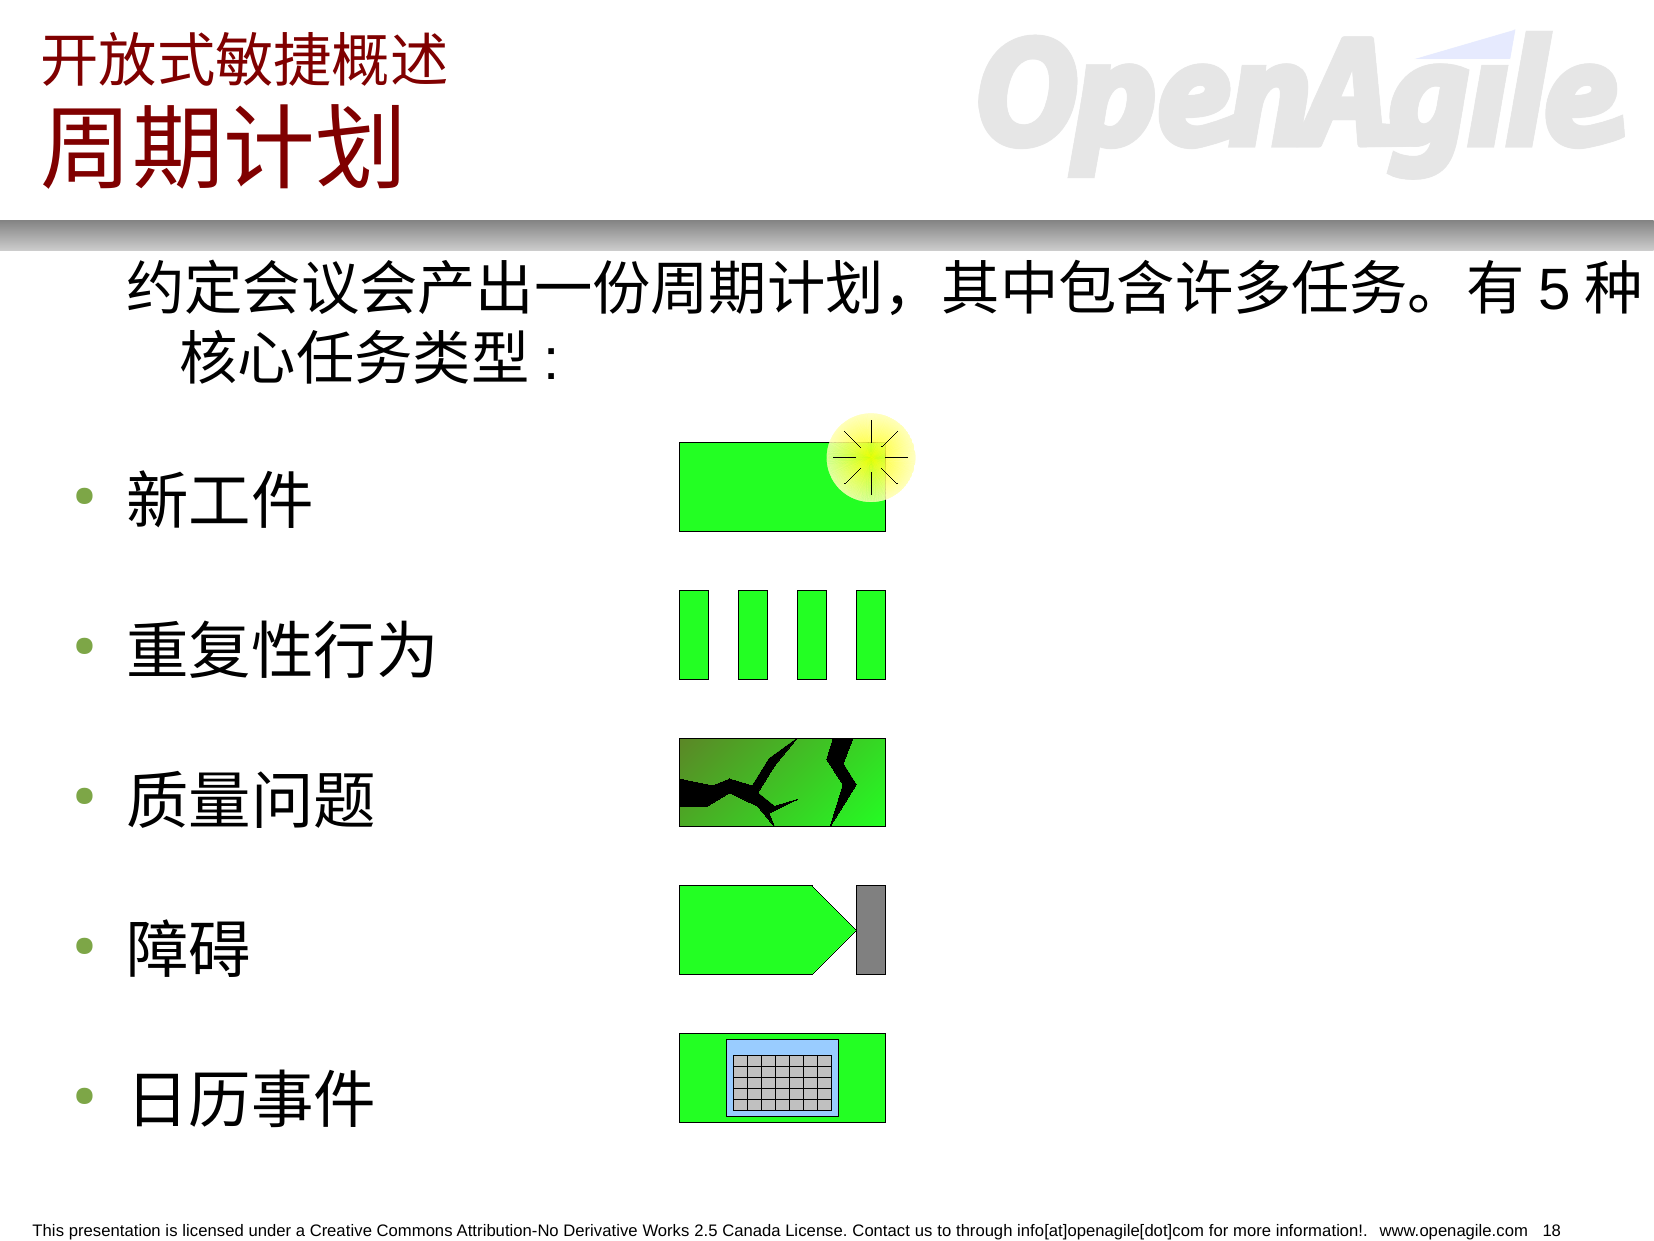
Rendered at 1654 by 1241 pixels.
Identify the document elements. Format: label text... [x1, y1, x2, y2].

text_box [679, 1033, 886, 1122]
text_box [679, 413, 916, 532]
text_box [856, 591, 886, 679]
list 约定会议会产出一份周期计划，其中包含许多任务。有5种核心任务类型: 新工件 重复性行为 质量问题 障碍 日历事件 [37, 251, 1654, 1177]
text_box [679, 591, 709, 679]
text_box [679, 738, 886, 827]
text_box [679, 885, 886, 975]
text_box [738, 591, 768, 679]
title 开放式敏捷概述 周期计划 [40, 26, 1654, 204]
text_box [797, 591, 827, 679]
